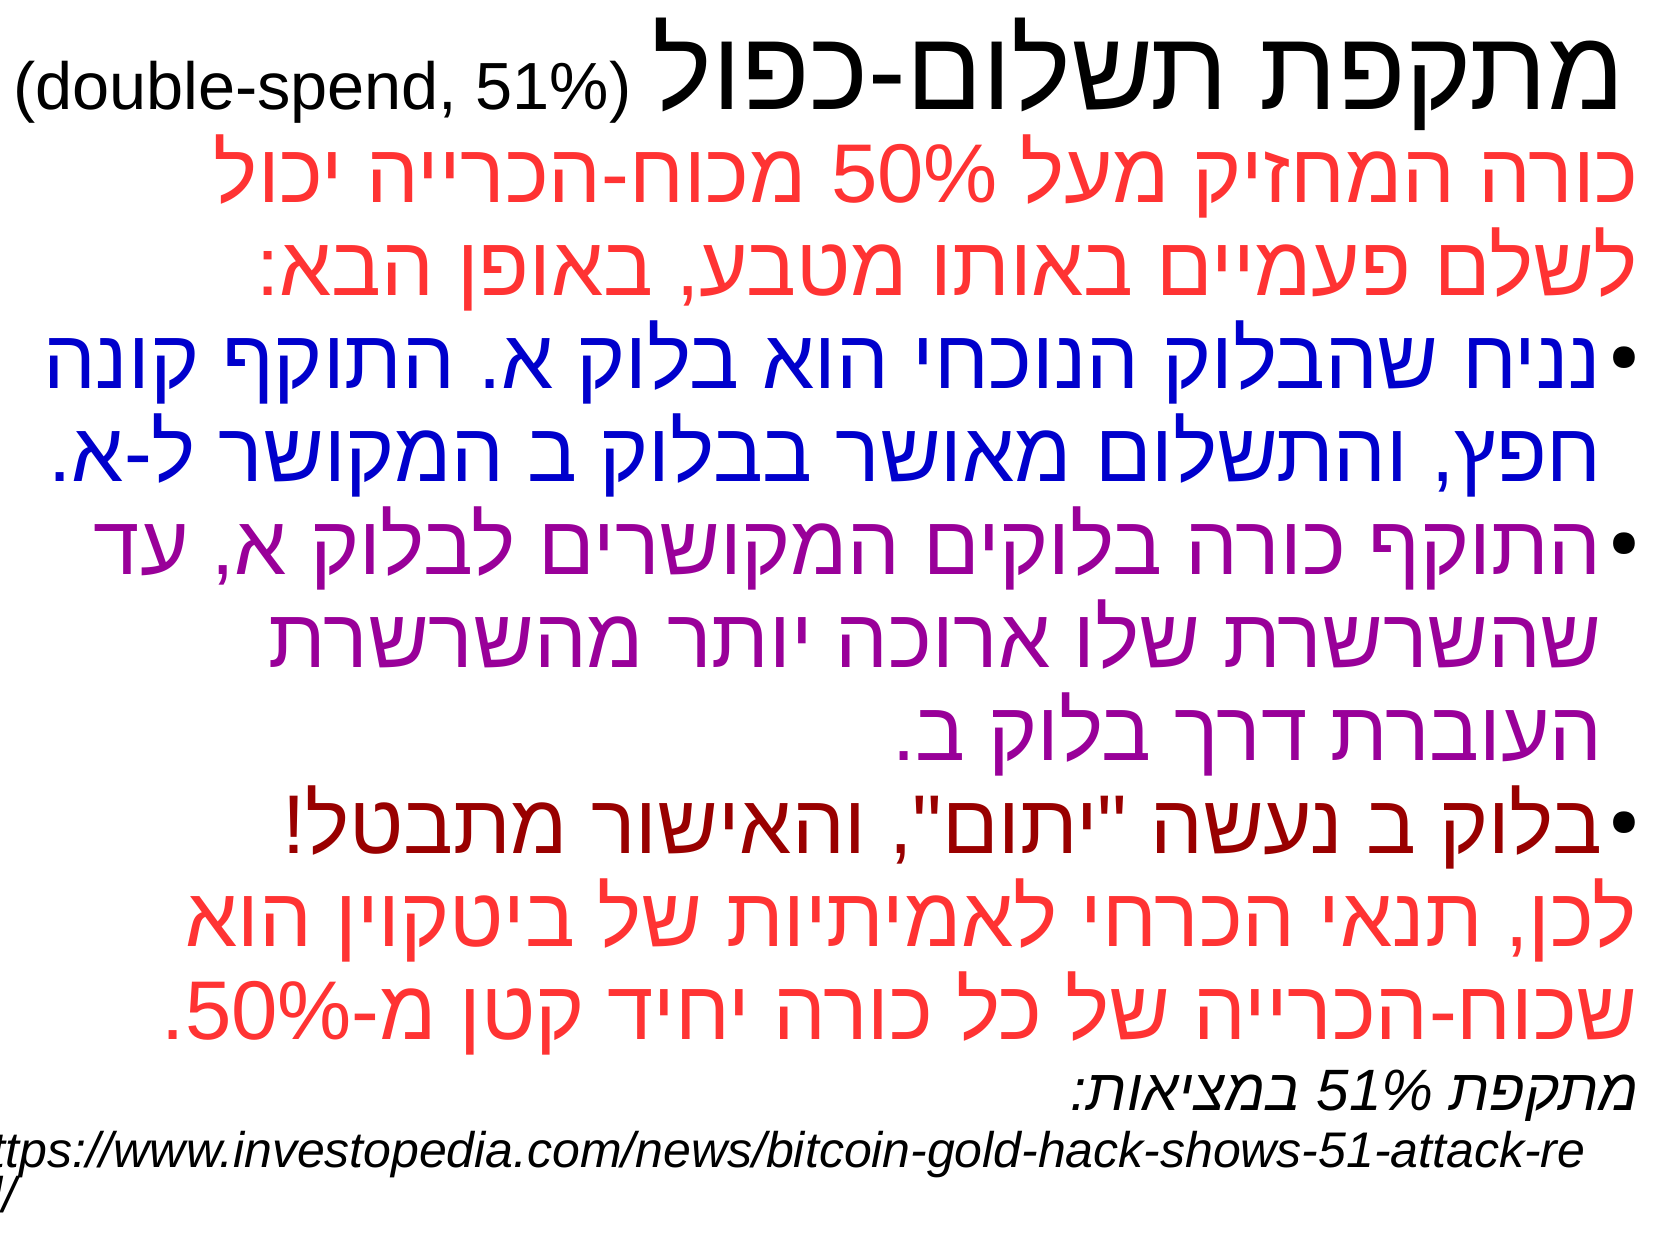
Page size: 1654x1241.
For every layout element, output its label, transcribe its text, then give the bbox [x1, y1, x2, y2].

text_box כורה המחזיק מעל 50% מכוח-הכרייה יכול לשלם פעמיים באותו מטבע, באופן הבא: נניח שהבלוק הנוכחי הוא בלוק א. התוקף קונה חפץ, והתשלום מאושר בבלוק ב המקושר ל-א. התוקף כורה בלוקים המקושרים לבלוק א, עד שהשרשרת שלו ארוכה יותר מהשרשרת העוברת דרך בלוק ב. בלוק ב נעשה "יתום", והאישור מתבטל! לכן, תנאי הכרחי לאמיתיות של ביטקוין הוא שכוח-הכרייה של כל כורה יחיד קטן מ-50%. מתקפת 51% במציאות: https://www.investopedia.com/news/bitcoin-gold-hack-shows-51-attack-real/ [0, 120, 1654, 1241]
text_box מתקפת תשלום-כפול (double-spend, 51%) [0, 0, 1654, 120]
